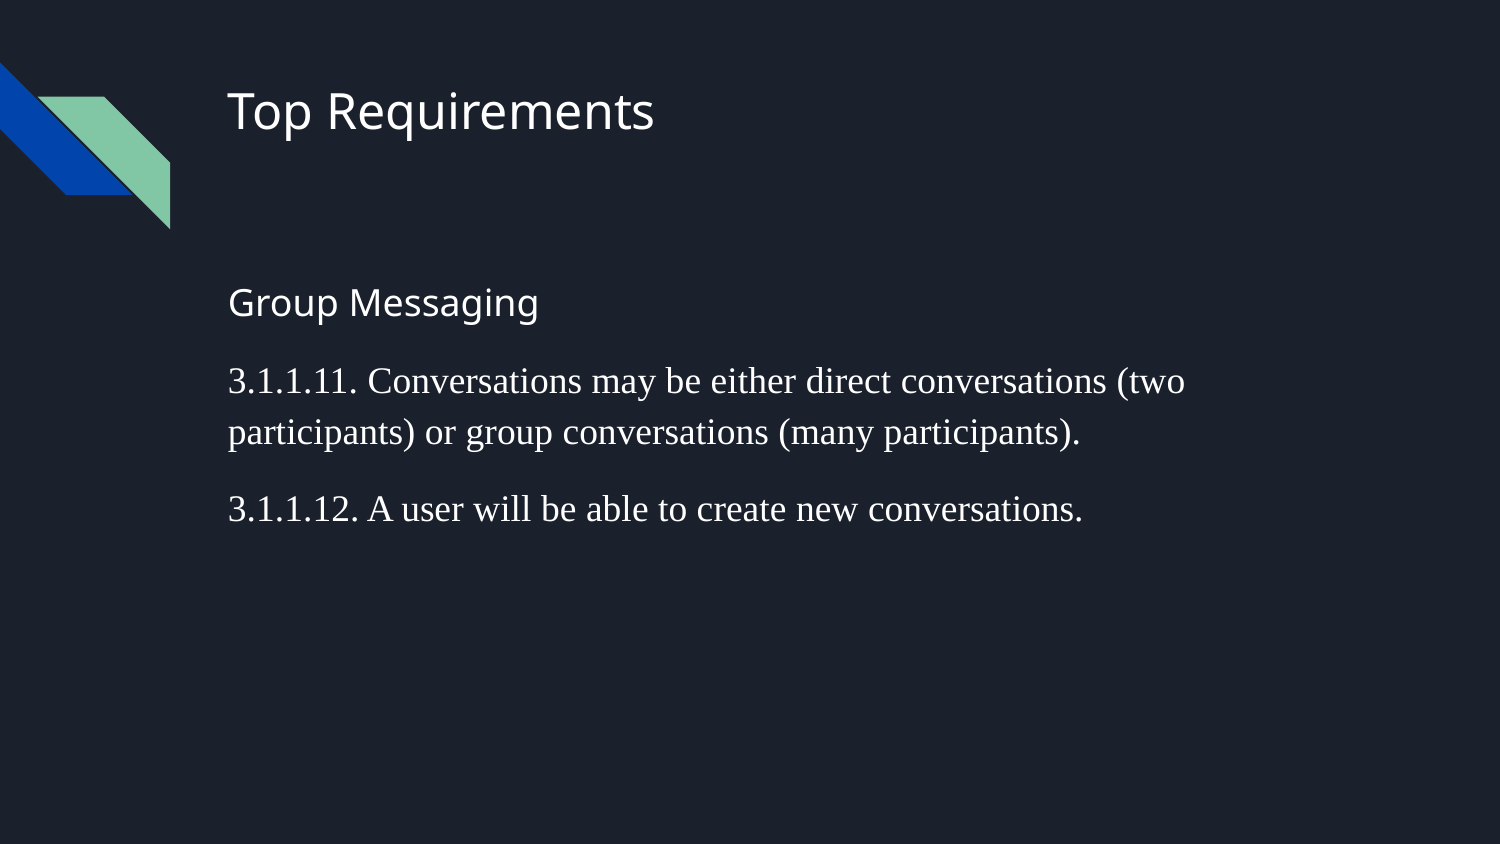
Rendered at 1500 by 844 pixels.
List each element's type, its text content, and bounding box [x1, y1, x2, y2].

title Top Requirements [212, 64, 1368, 215]
list Group Messaging 3.1.1.11. Conversations may be either direct conversations (two participants) or group conversations (many participants). 3.1.1.12. A user will be able to create new conversations. [212, 257, 1368, 735]
